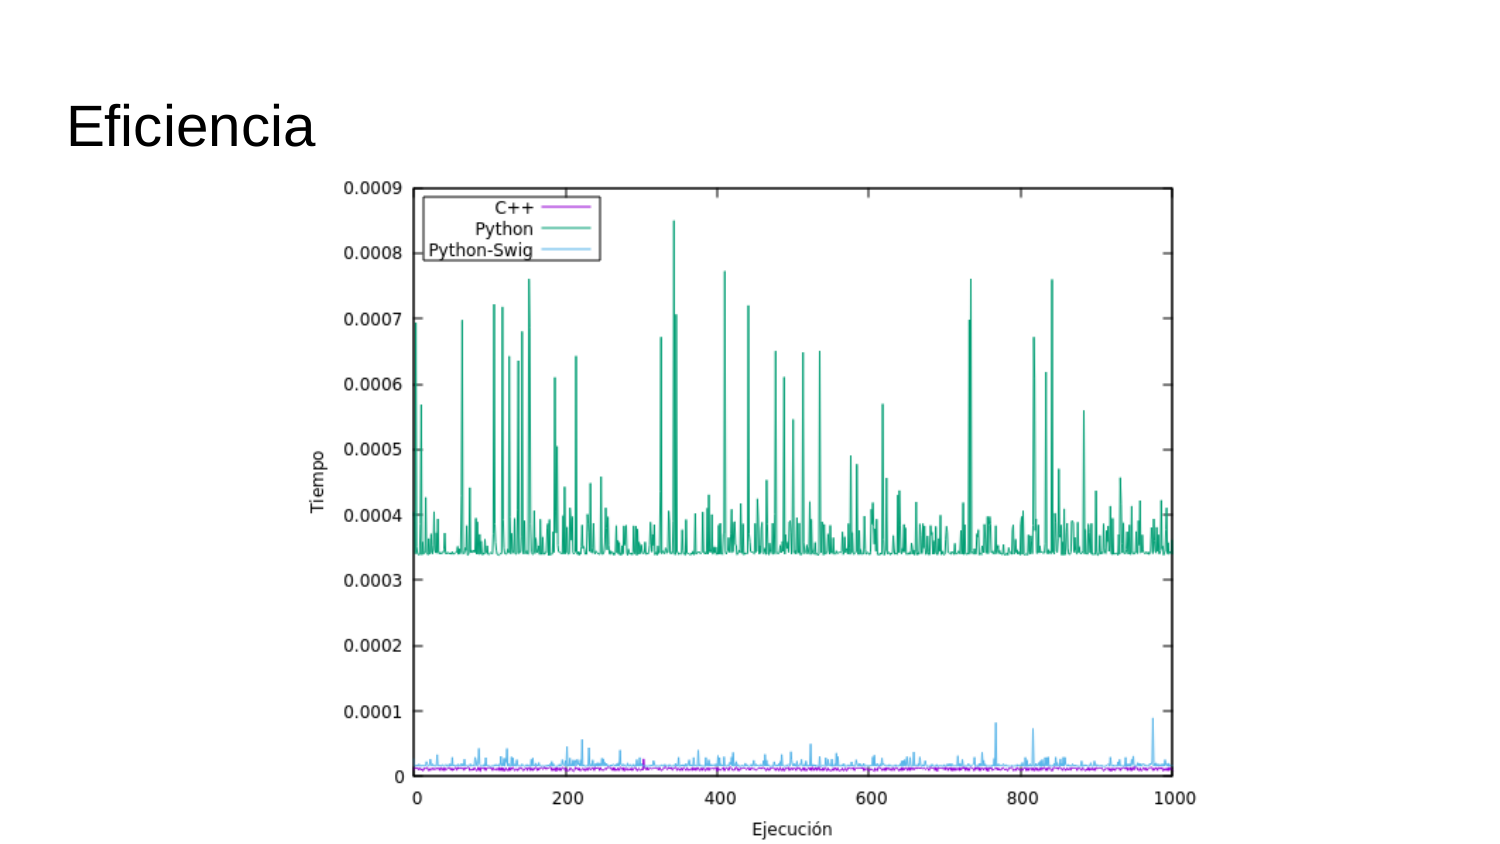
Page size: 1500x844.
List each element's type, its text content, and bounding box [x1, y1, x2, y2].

title Eficiencia [51, 72, 1449, 167]
picture [298, 166, 1202, 844]
